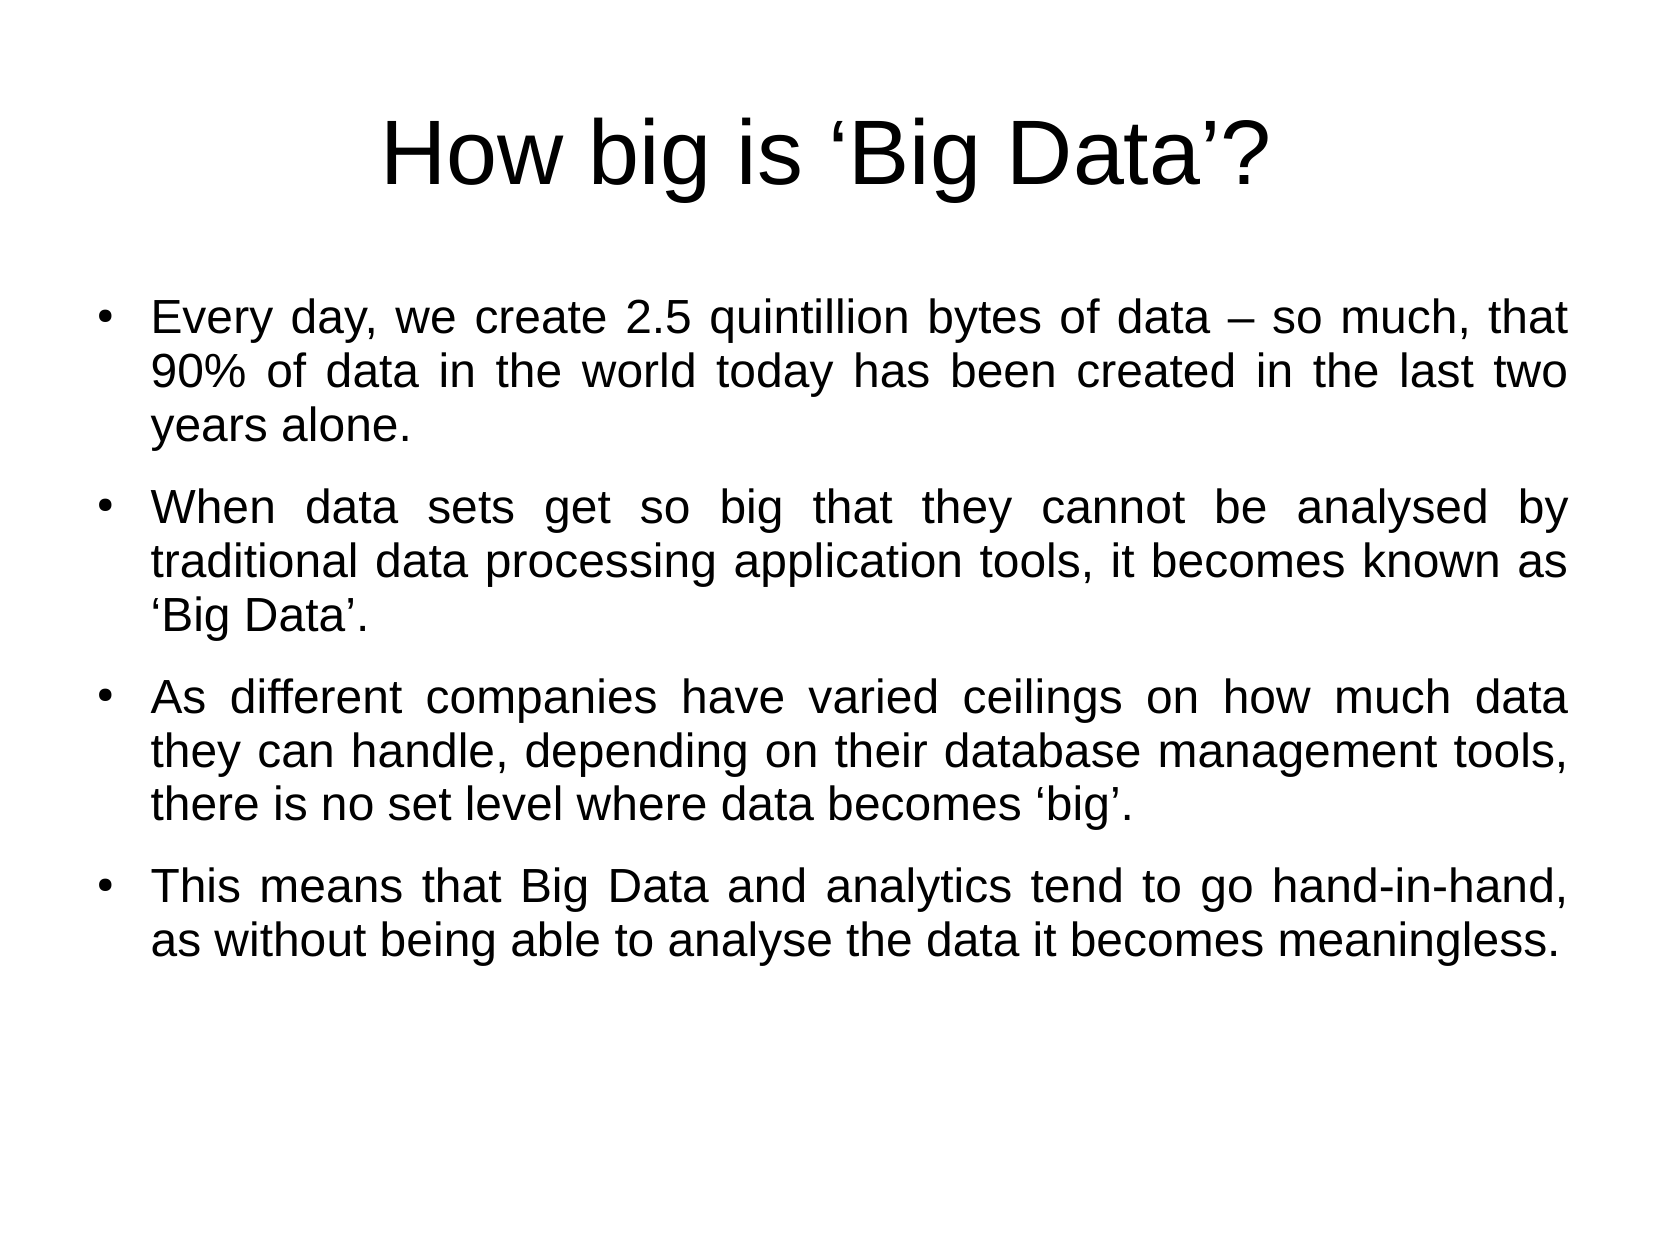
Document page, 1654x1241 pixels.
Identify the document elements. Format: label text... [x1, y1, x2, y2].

title How big is ‘Big Data’? [82, 49, 1571, 257]
list Every day, we create 2.5 quintillion bytes of data – so much, that 90% of data in the world today has been created in the last two years alone. When data sets get so big that they cannot be analysed by traditional data processing application tools, it becomes known as ‘Big Data’. As different companies have varied ceilings on how much data they can handle, depending on their database management tools, there is no set level where data becomes ‘big’. This means that Big Data and analytics tend to go hand-in-hand, as without being able to analyse the data it becomes meaningless. [82, 290, 1571, 1010]
